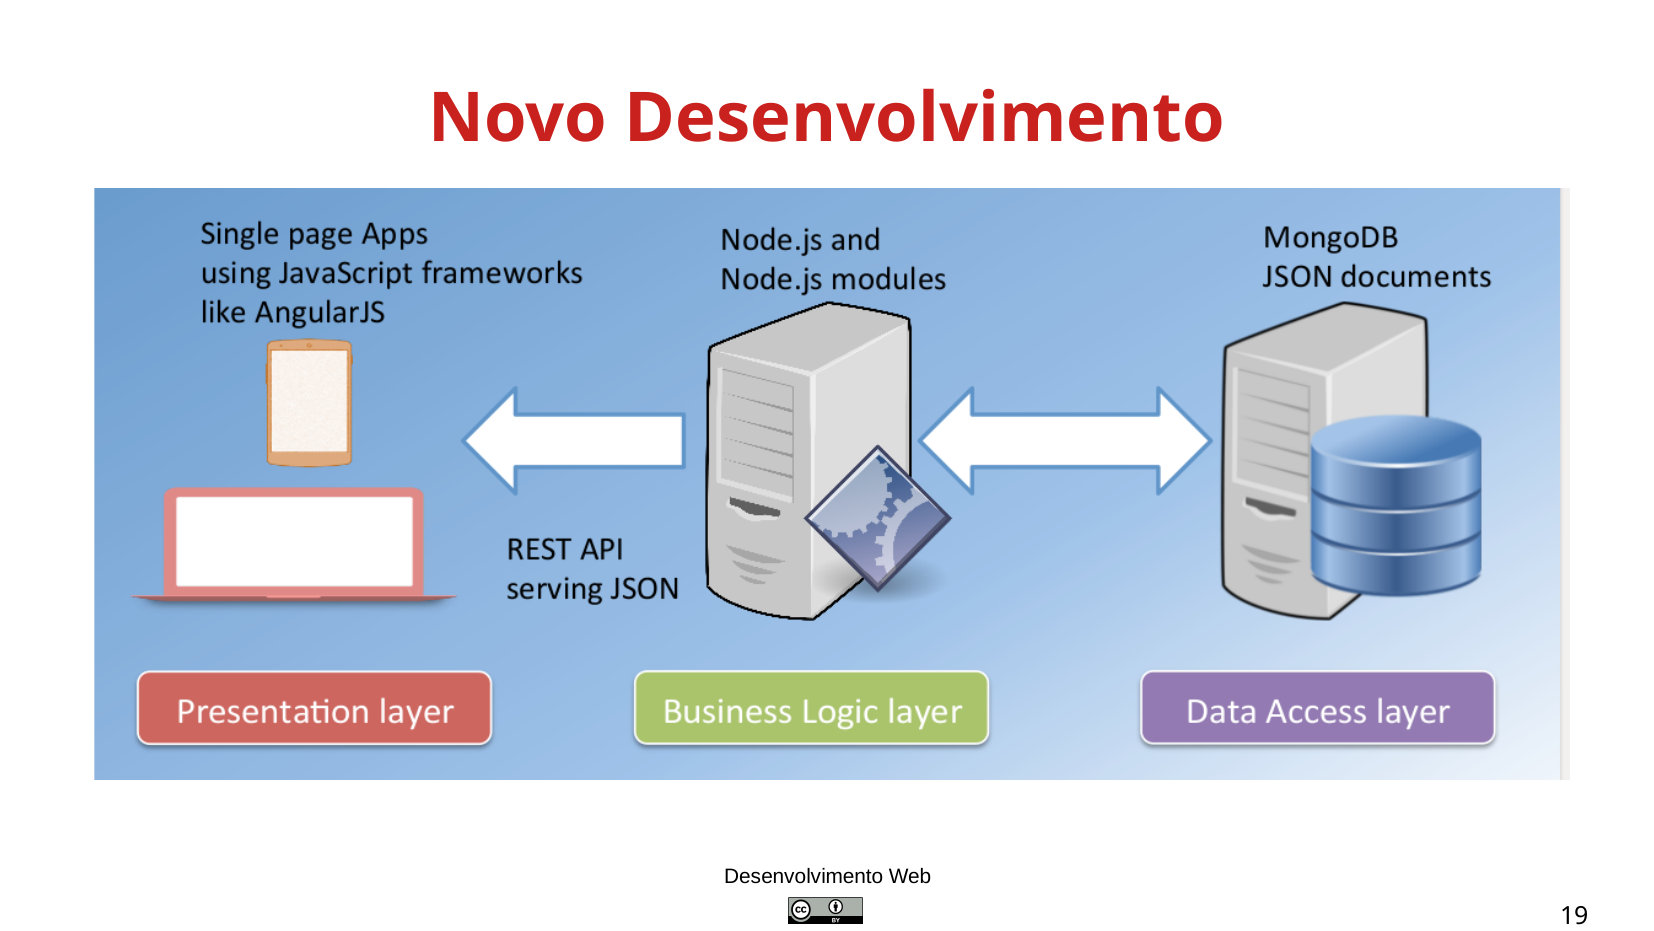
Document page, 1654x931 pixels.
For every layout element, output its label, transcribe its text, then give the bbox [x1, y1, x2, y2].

picture [788, 897, 863, 924]
title Novo Desenvolvimento [82, 37, 1571, 193]
picture [94, 188, 1570, 780]
